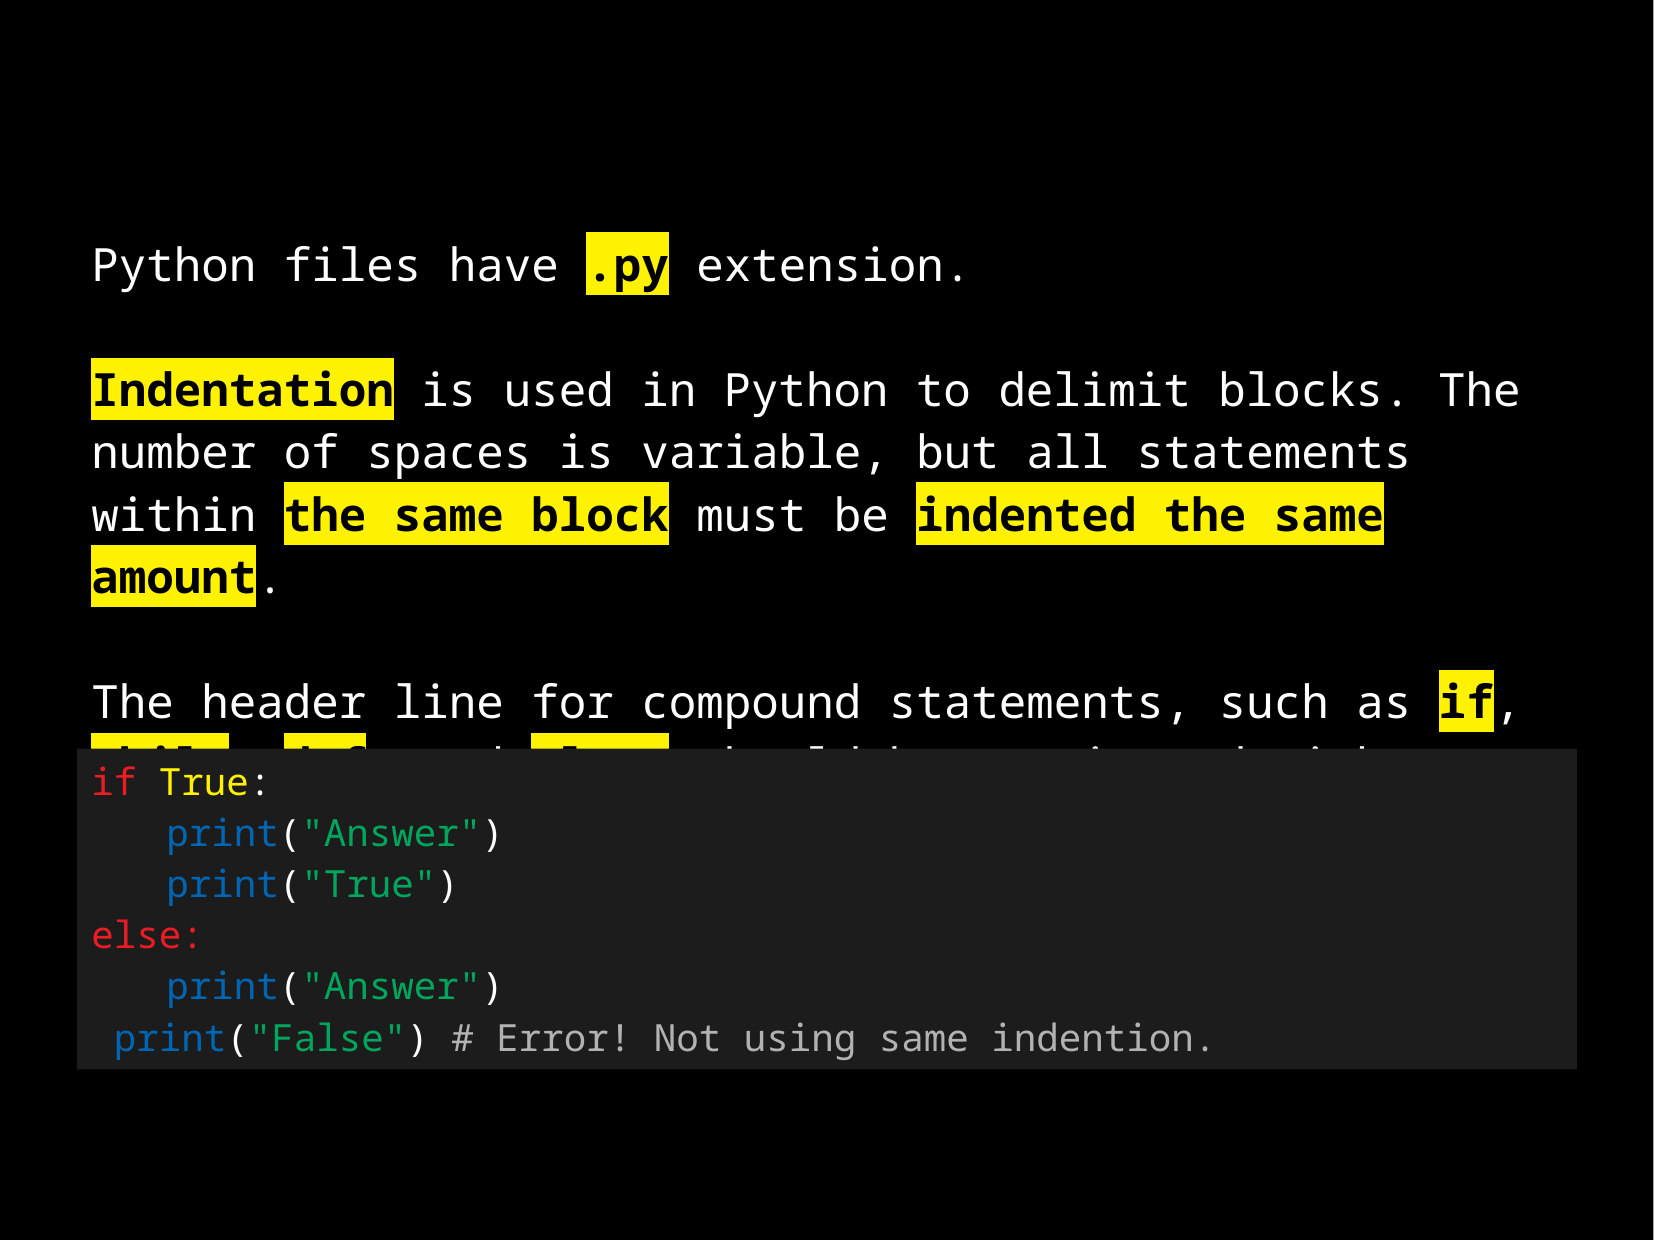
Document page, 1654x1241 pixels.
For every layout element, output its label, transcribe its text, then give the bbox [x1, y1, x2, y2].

text_box if True: print("Answer") print("True") else: print("Answer") print("False") # Error! Not using same indention. [76, 748, 1577, 1004]
text_box Python files have .py extension. Indentation is used in Python to delimit blocks. The number of spaces is variable, but all statements within the same block must be indented the same amount. The header line for compound statements, such as if, while, def, and class should be terminated with a colon ( : ). The semicolon ( ; ) is optional at the end of statement, but it is preferred to not using it. [76, 224, 1577, 748]
